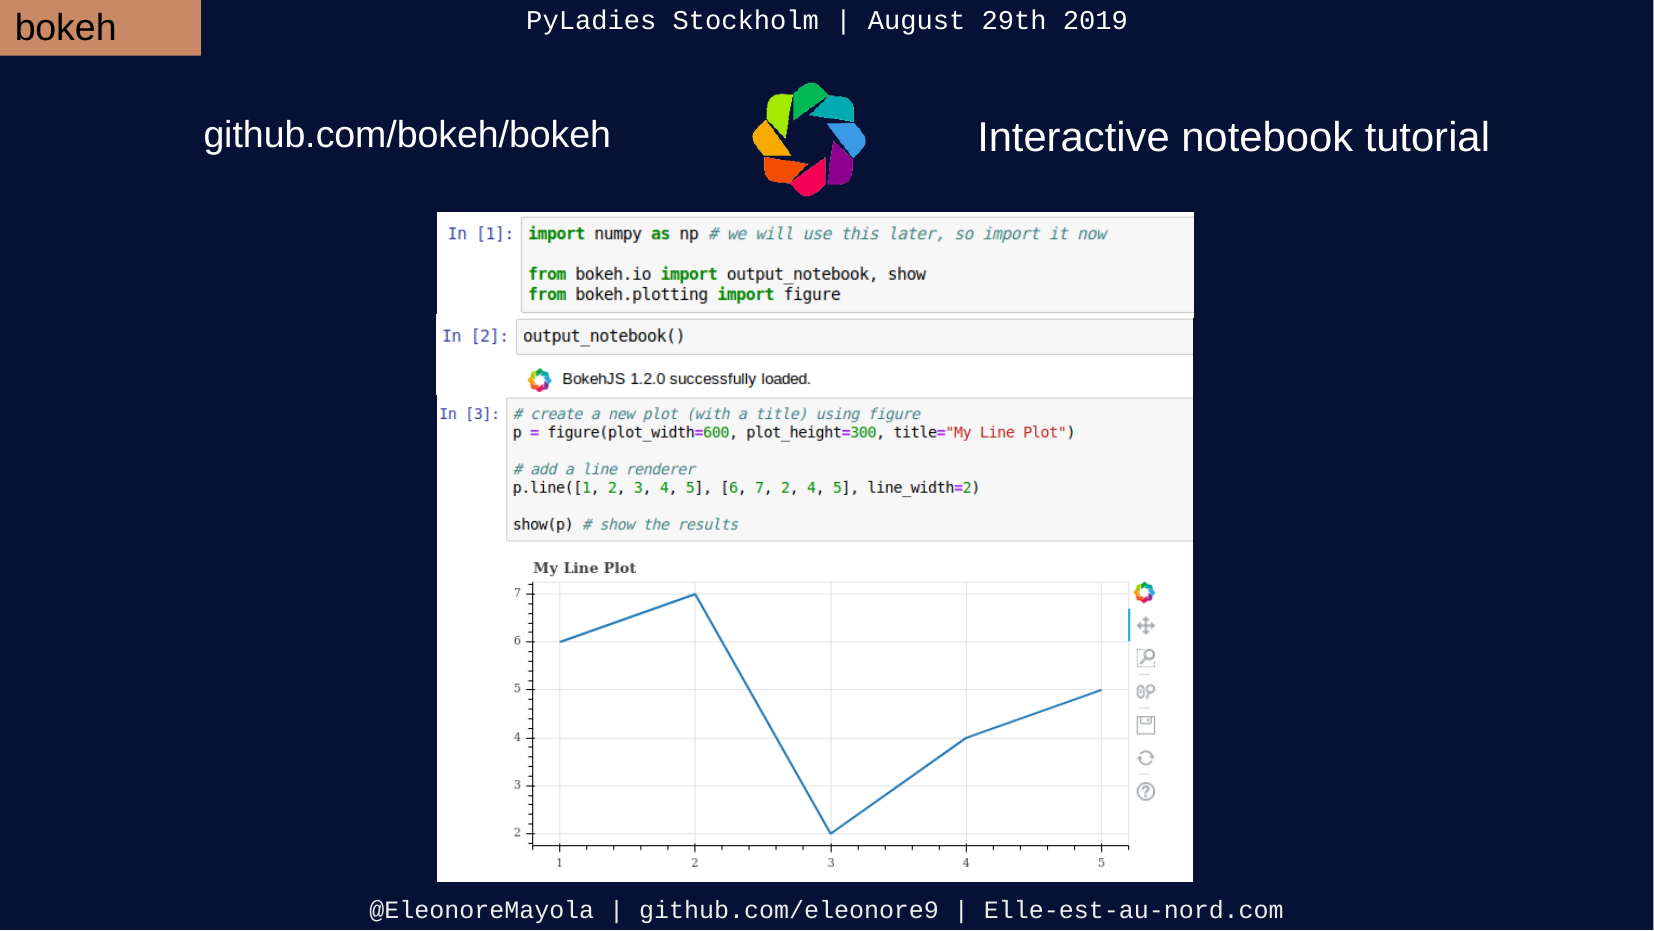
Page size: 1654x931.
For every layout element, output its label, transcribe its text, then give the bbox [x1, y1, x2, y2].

text_box @EleonoreMayola | github.com/eleonore9 | Elle-est-au-nord.com [295, 862, 1359, 931]
text_box Interactive notebook tutorial [962, 106, 1536, 175]
text_box bokeh [0, 0, 201, 56]
text_box github.com/bokeh/bokeh [188, 106, 626, 164]
text_box PyLadies Stockholm | August 29th 2019 [265, 0, 1388, 60]
picture [436, 212, 1194, 882]
picture [732, 76, 891, 207]
